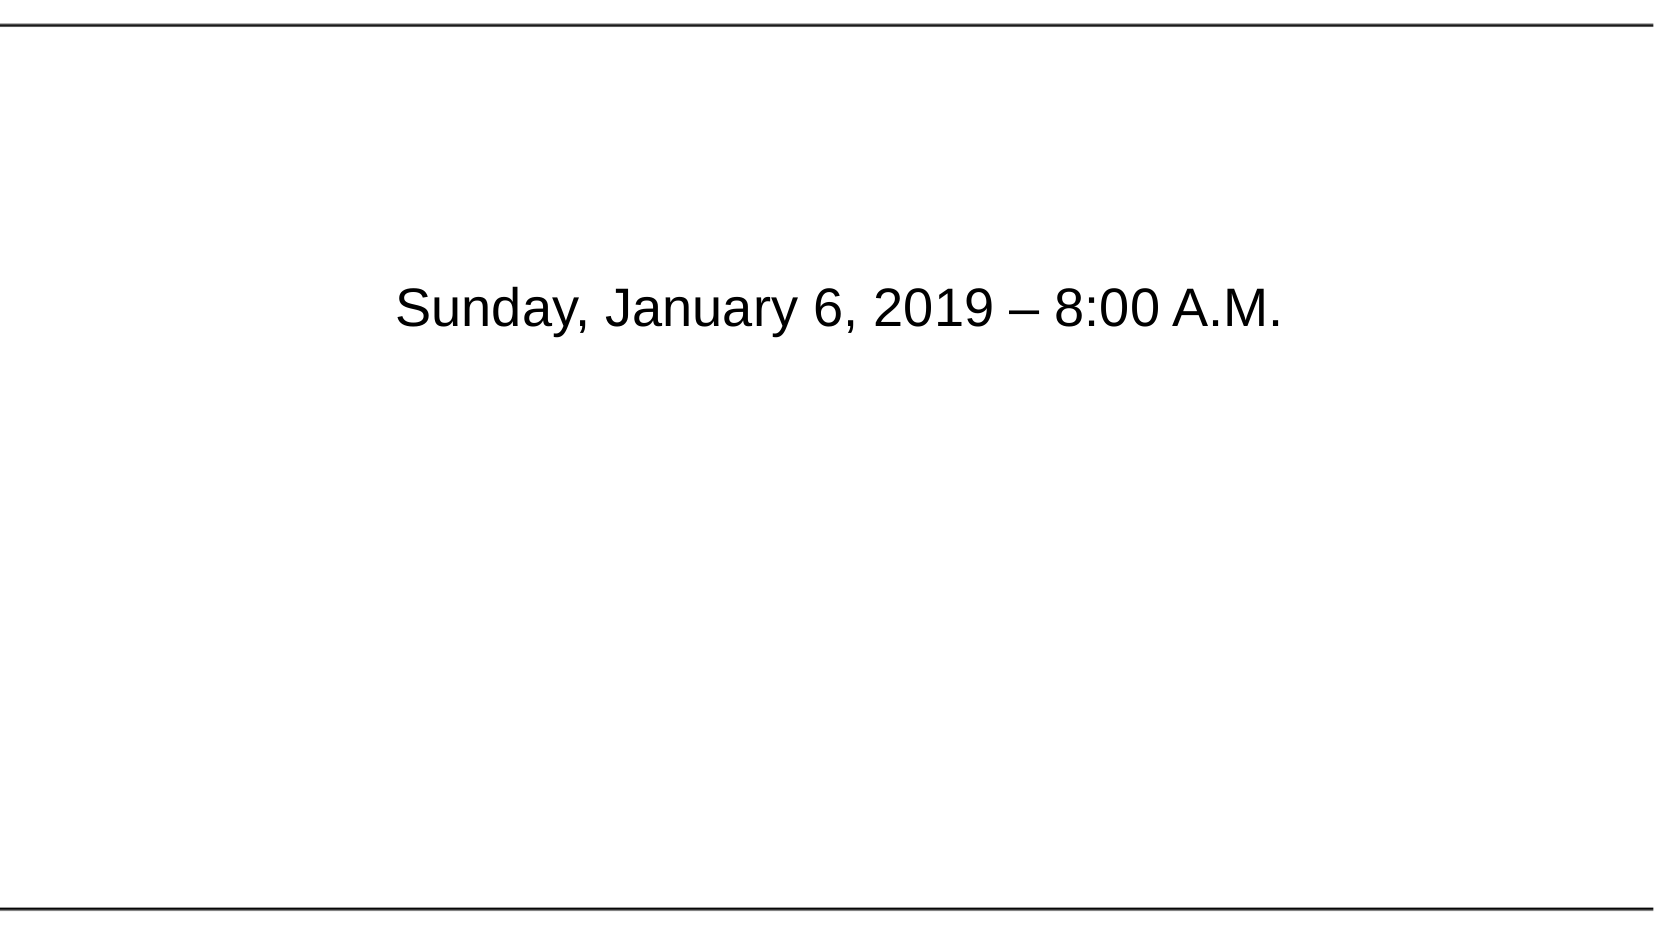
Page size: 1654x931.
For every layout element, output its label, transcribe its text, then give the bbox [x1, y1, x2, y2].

picture [0, 2, 1654, 931]
text_box Sunday, January 6, 2019 – 8:00 A.M. [195, 270, 1486, 346]
